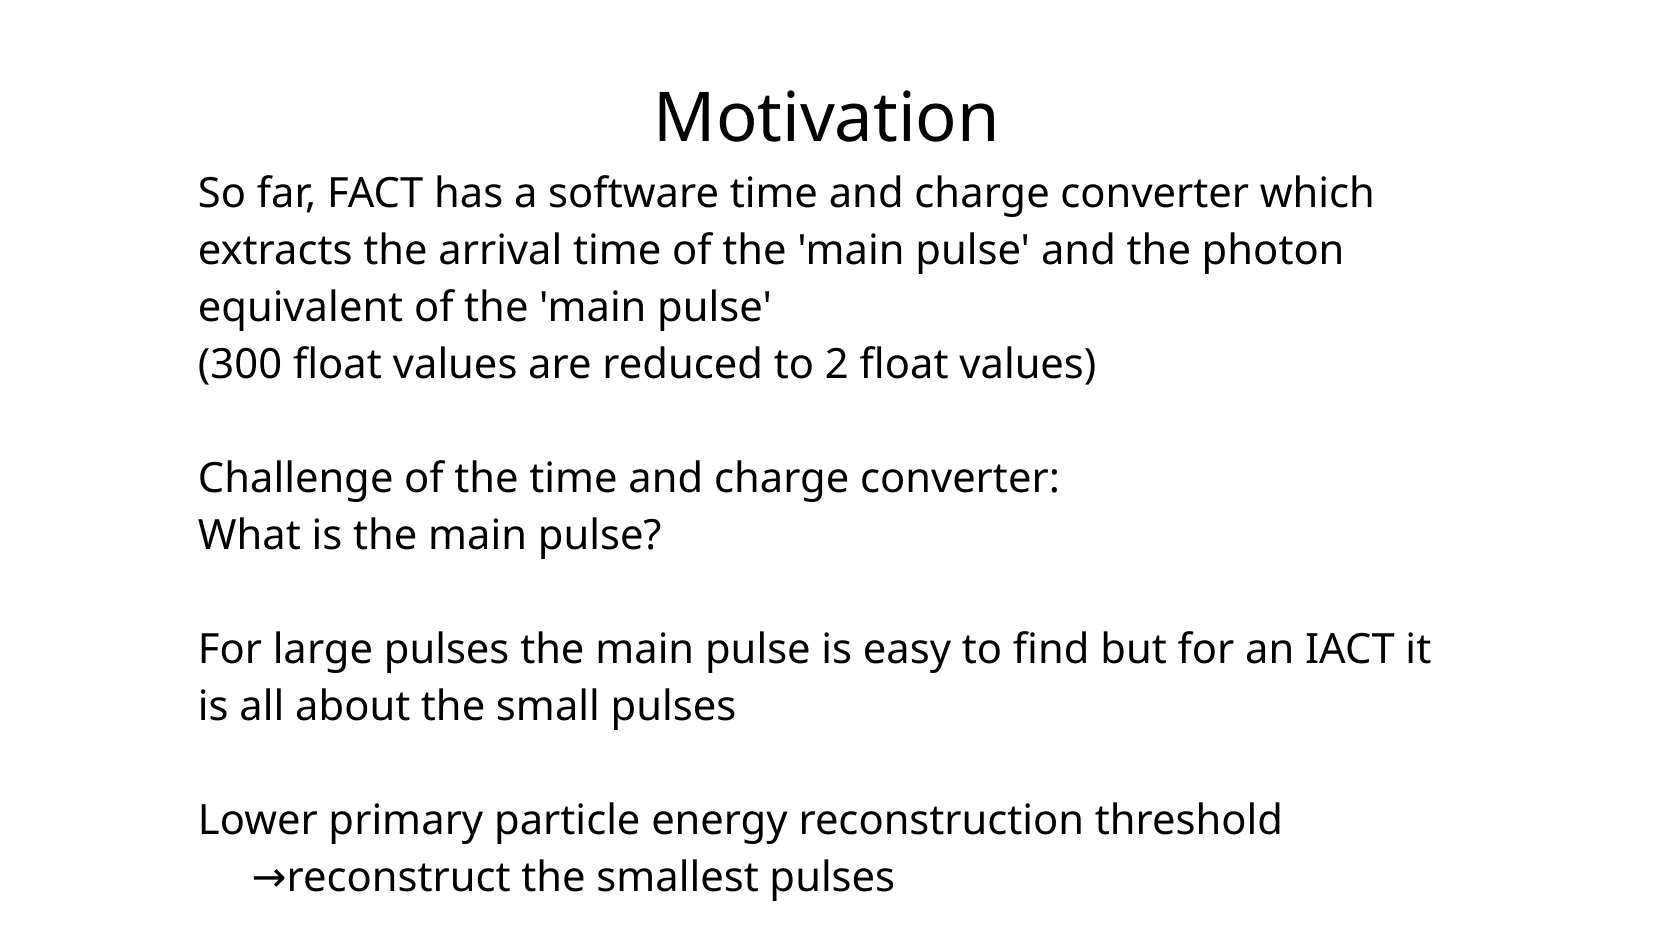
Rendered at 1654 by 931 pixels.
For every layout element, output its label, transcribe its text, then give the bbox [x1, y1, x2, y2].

title So far, FACT has a software time and charge converter which extracts the arrival time of the 'main pulse' and the photon equivalent of the 'main pulse' (300 float values are reduced to 2 float values) Challenge of the time and charge converter: What is the main pulse? For large pulses the main pulse is easy to find but for an IACT it is all about the small pulses Lower primary particle energy reconstruction threshold →reconstruct the smallest pulses [197, 193, 1447, 882]
title Motivation [82, 37, 1571, 193]
